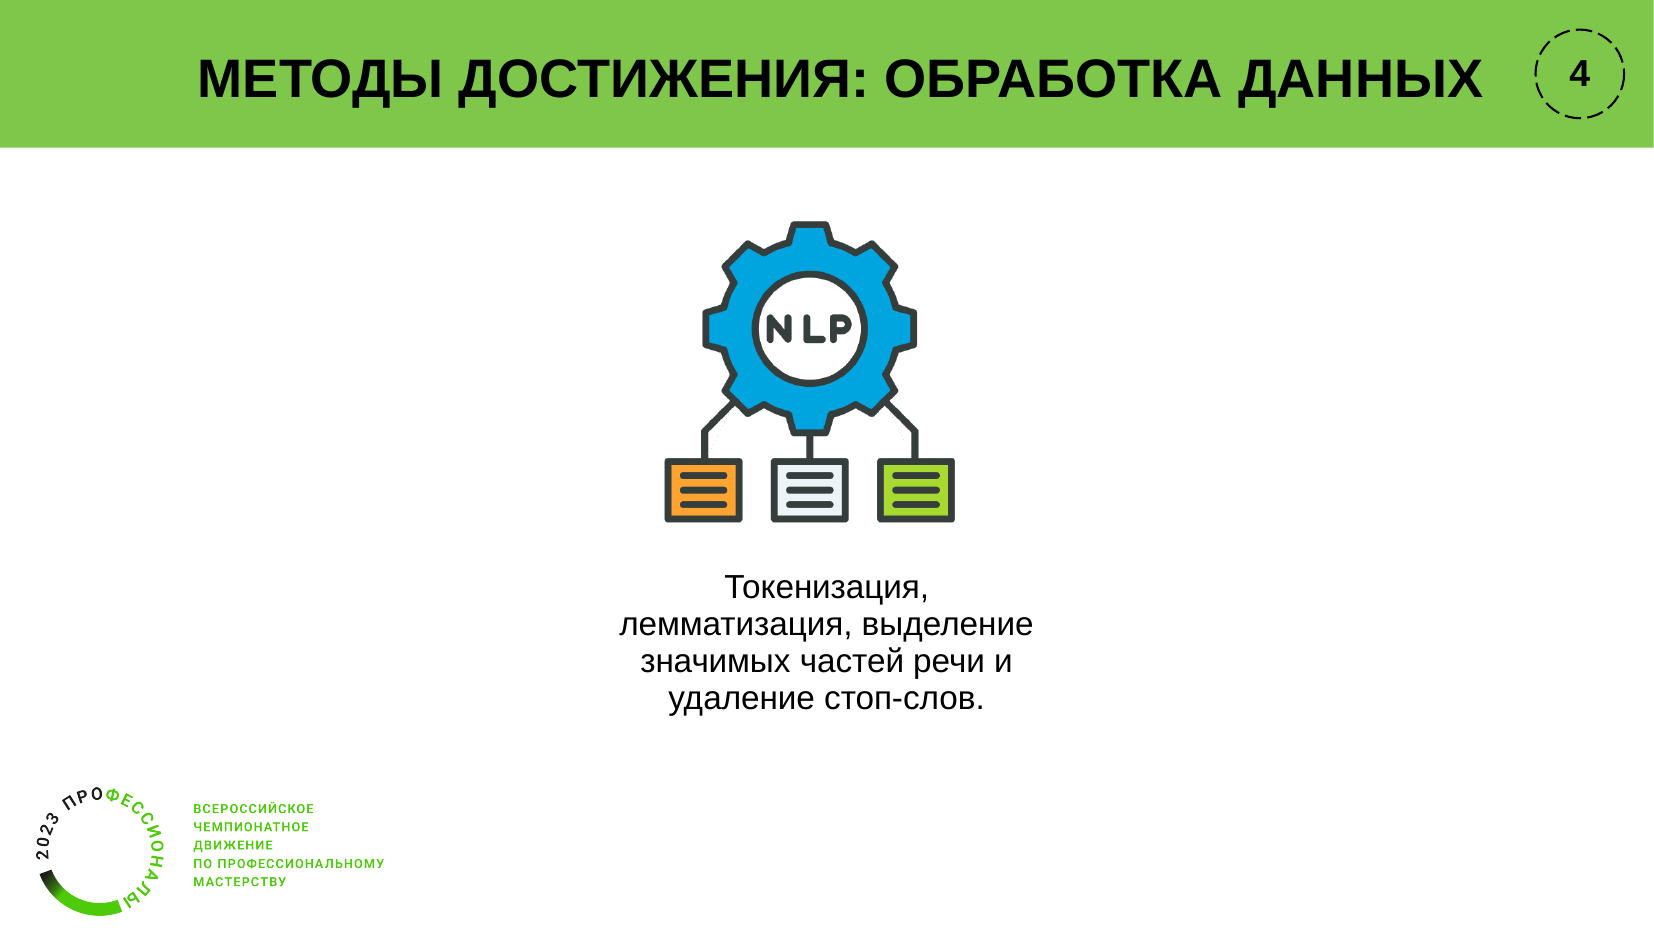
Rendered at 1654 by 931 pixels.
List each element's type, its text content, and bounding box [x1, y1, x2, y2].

text_box 4 [1535, 29, 1625, 119]
text_box МЕТОДЫ ДОСТИЖЕНИЯ: ОБРАБОТКА ДАННЫХ [147, 41, 1536, 178]
text_box [0, 0, 1654, 148]
picture [36, 787, 384, 916]
picture [644, 206, 975, 537]
text_box Токенизация, лемматизация, выделение значимых частей речи и удаление стоп-слов. [590, 561, 1063, 799]
